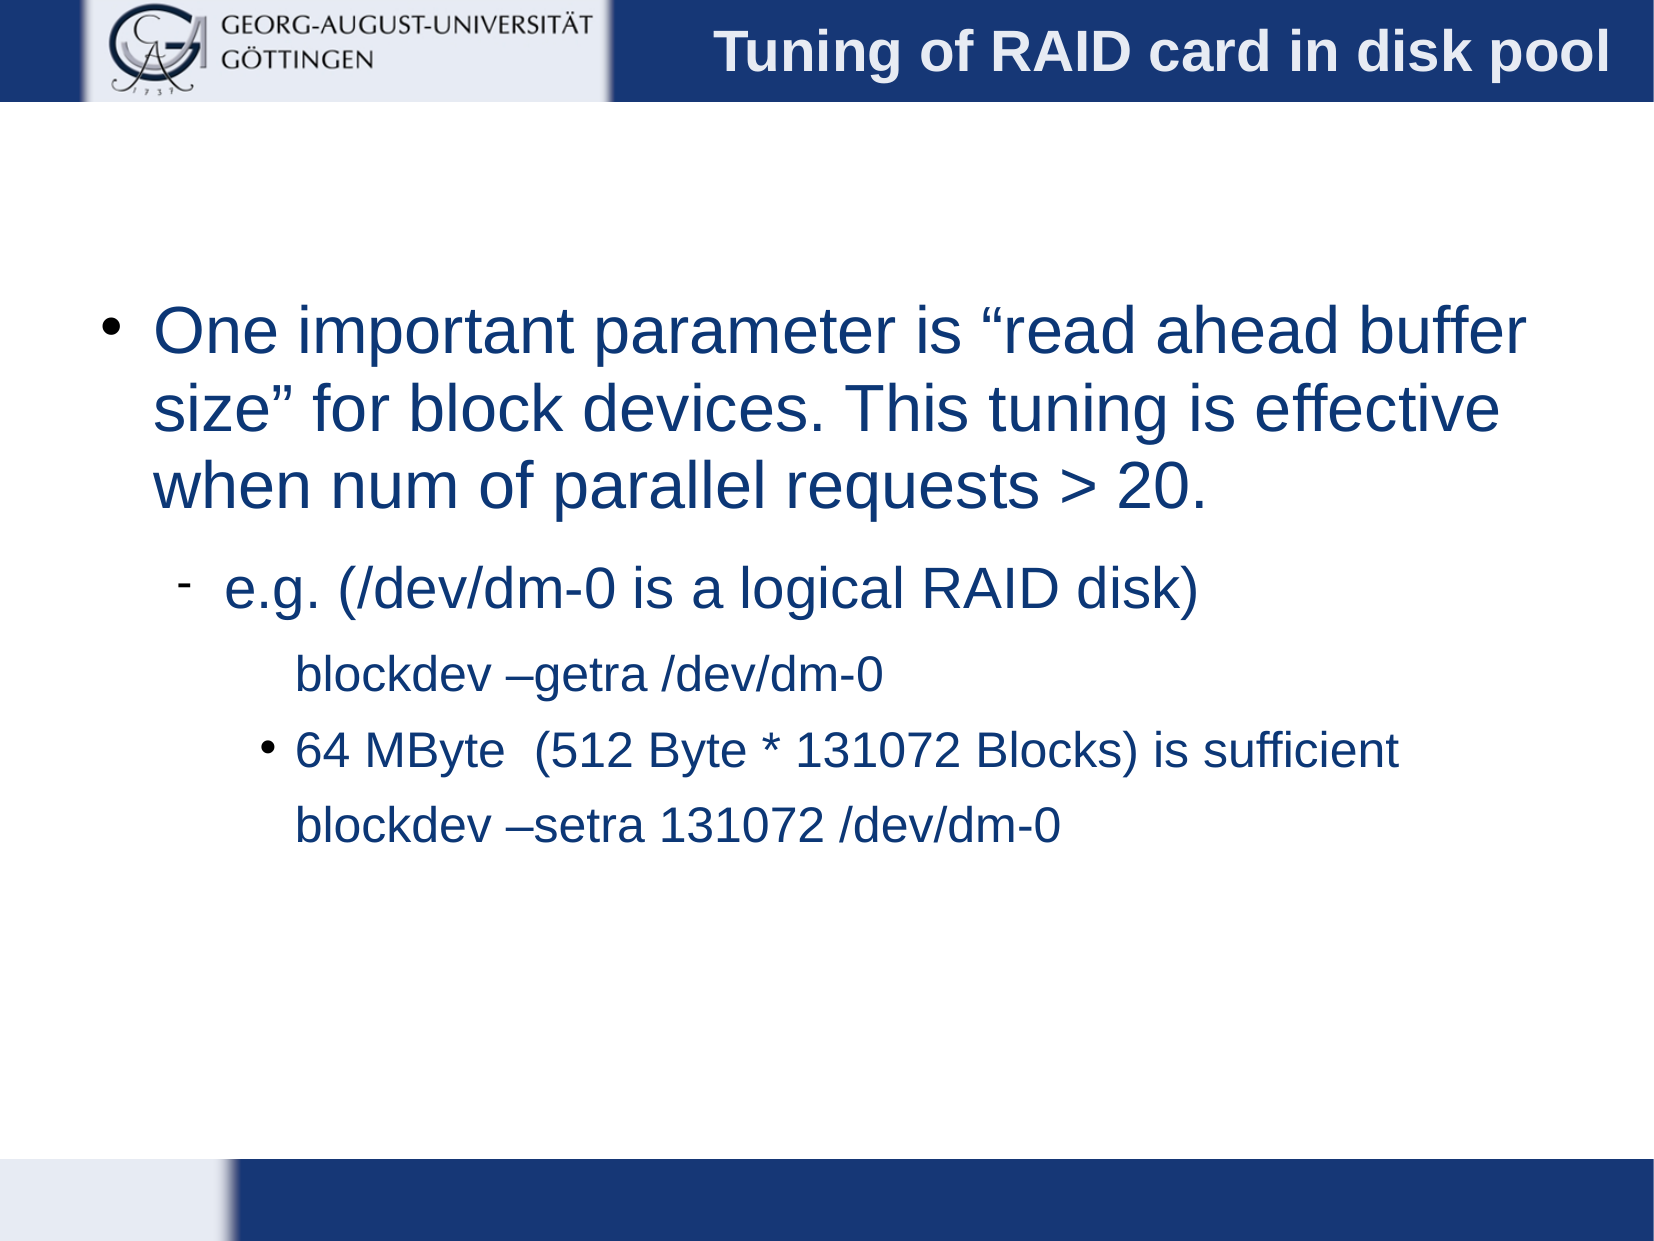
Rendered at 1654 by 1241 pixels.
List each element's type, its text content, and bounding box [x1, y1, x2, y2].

list One important parameter is “read ahead buffer size” for block devices. This tuning is effective when num of parallel requests > 20. e.g. (/dev/dm-0 is a logical RAID disk) blockdev –getra /dev/dm-0 64 MByte (512 Byte * 131072 Blocks) is sufficient blockdev –setra 131072 /dev/dm-0 [82, 290, 1571, 1109]
picture [0, 0, 1654, 102]
picture [0, 1159, 1654, 1241]
title Tuning of RAID card in disk pool [637, 0, 1613, 100]
